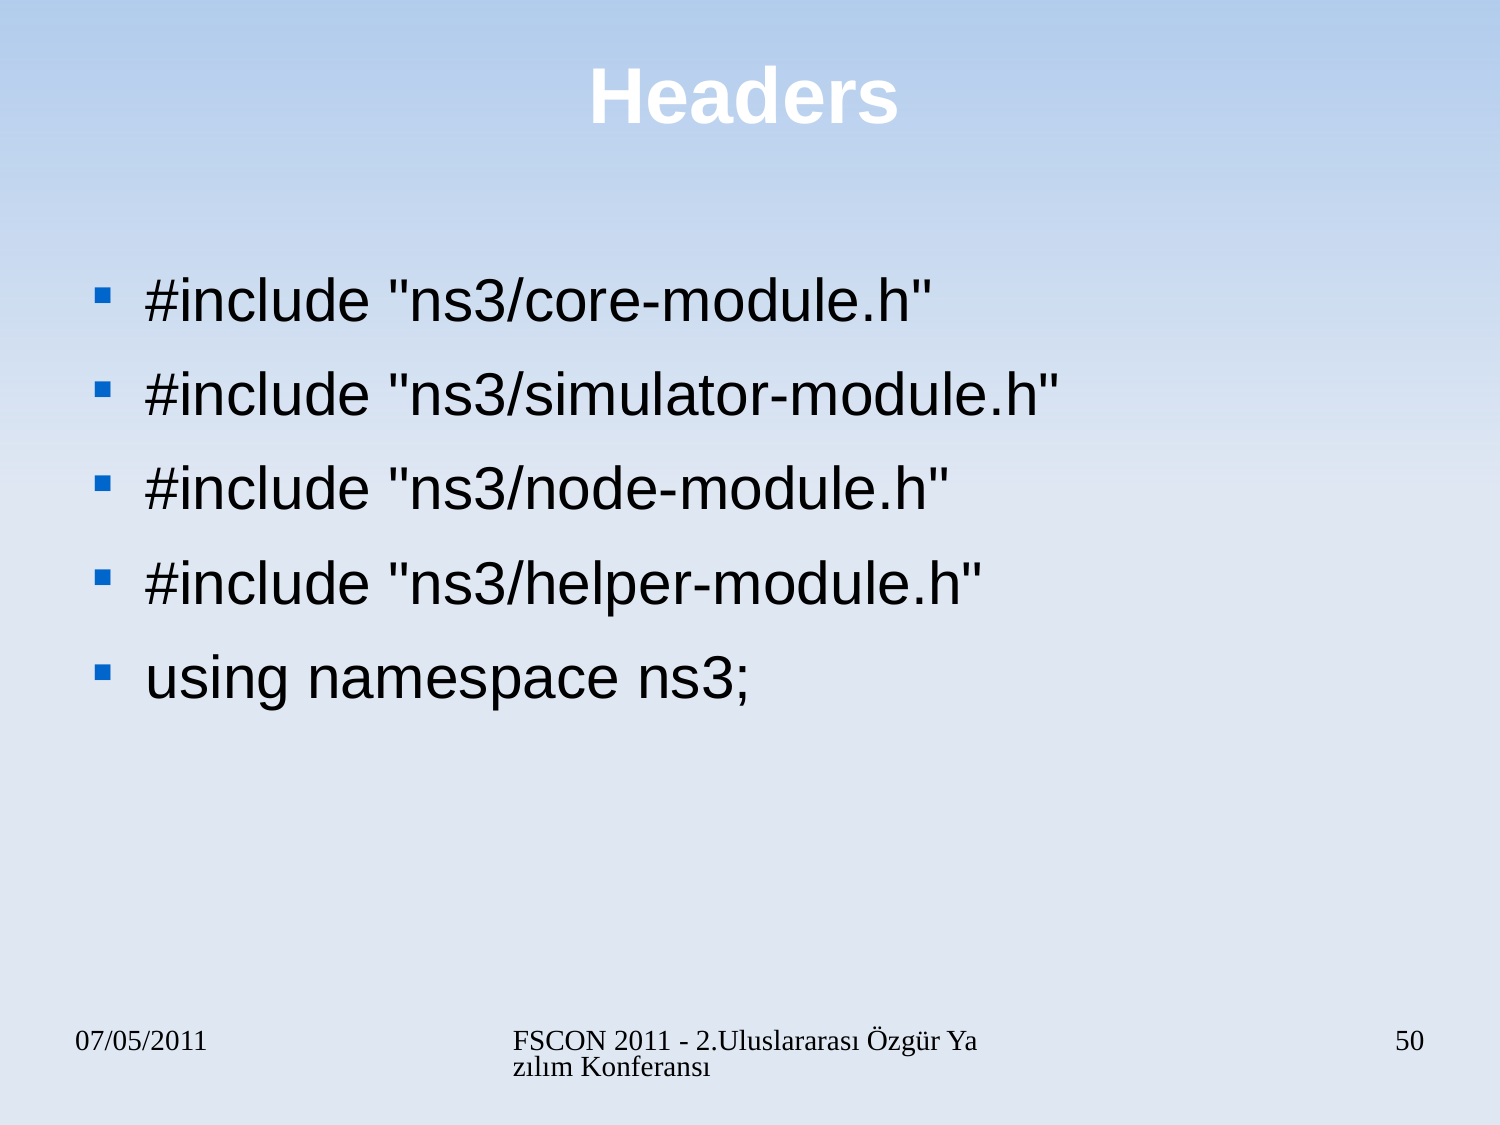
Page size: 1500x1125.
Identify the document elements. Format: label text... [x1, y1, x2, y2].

picture [0, 0, 1500, 1125]
title Headers [69, 0, 1420, 188]
list #include "ns3/core-module.h" #include "ns3/simulator-module.h" #include "ns3/node-module.h" #include "ns3/helper-module.h" using namespace ns3; [75, 263, 1426, 1006]
